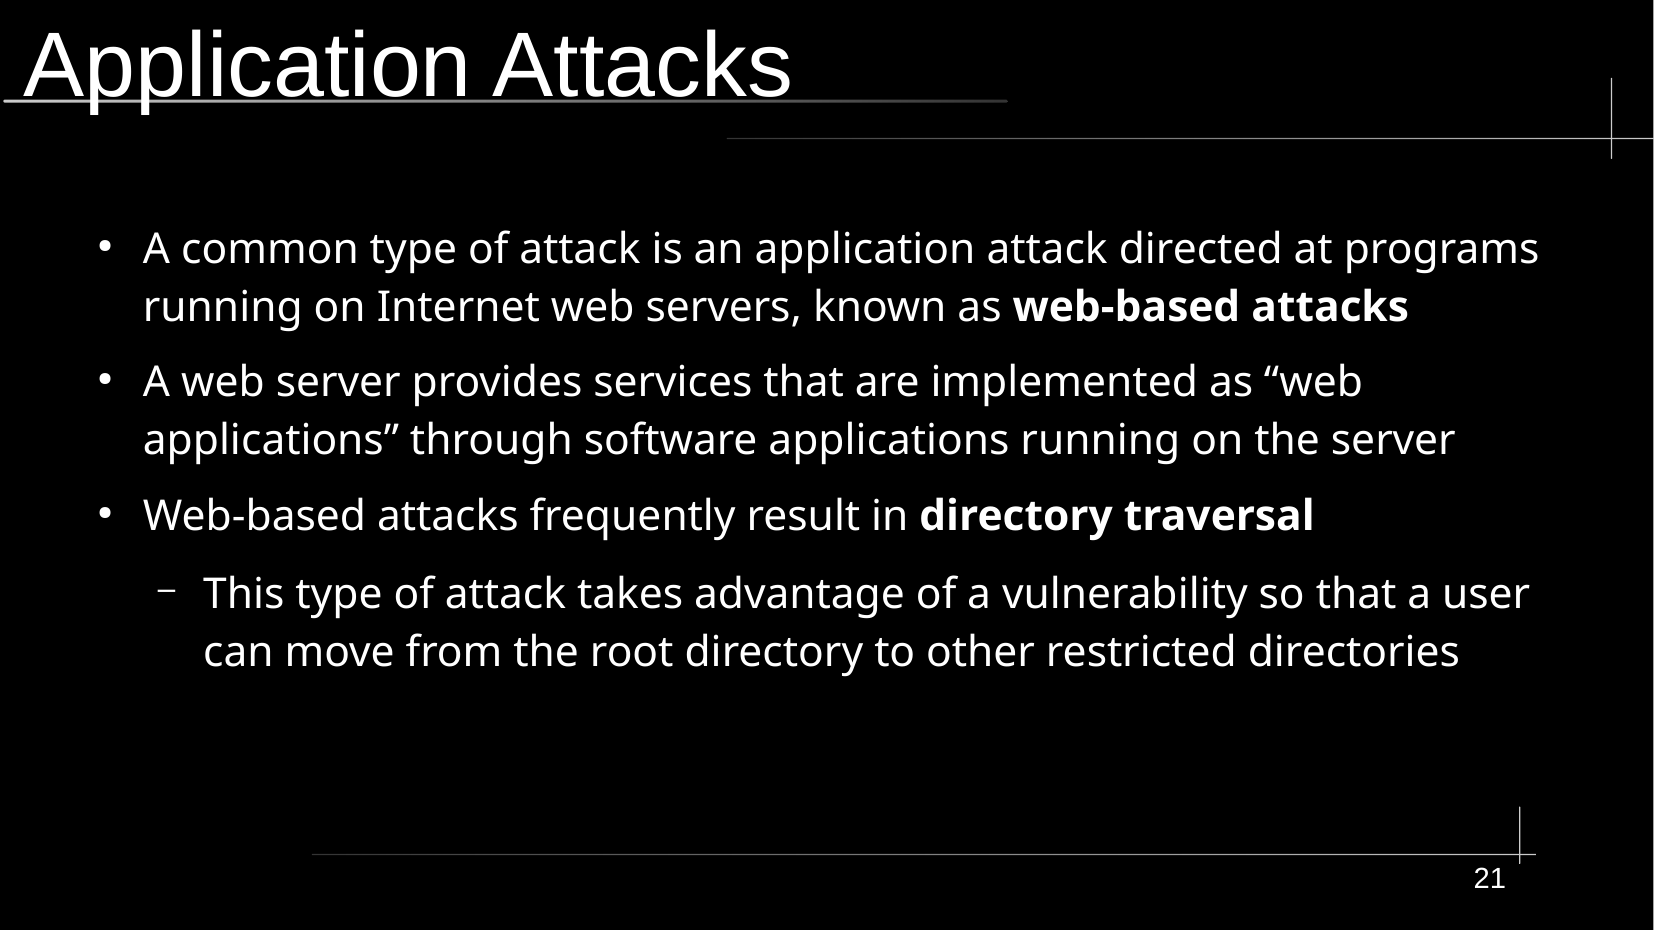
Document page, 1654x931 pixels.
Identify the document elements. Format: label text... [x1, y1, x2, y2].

list A common type of attack is an application attack directed at programs running on Internet web servers, known as web-based attacks A web server provides services that are implemented as “web applications” through software applications running on the server Web-based attacks frequently result in directory traversal This type of attack takes advantage of a vulnerability so that a user can move from the root directory to other restricted directories [82, 217, 1571, 758]
title Application Attacks [23, 11, 1589, 119]
